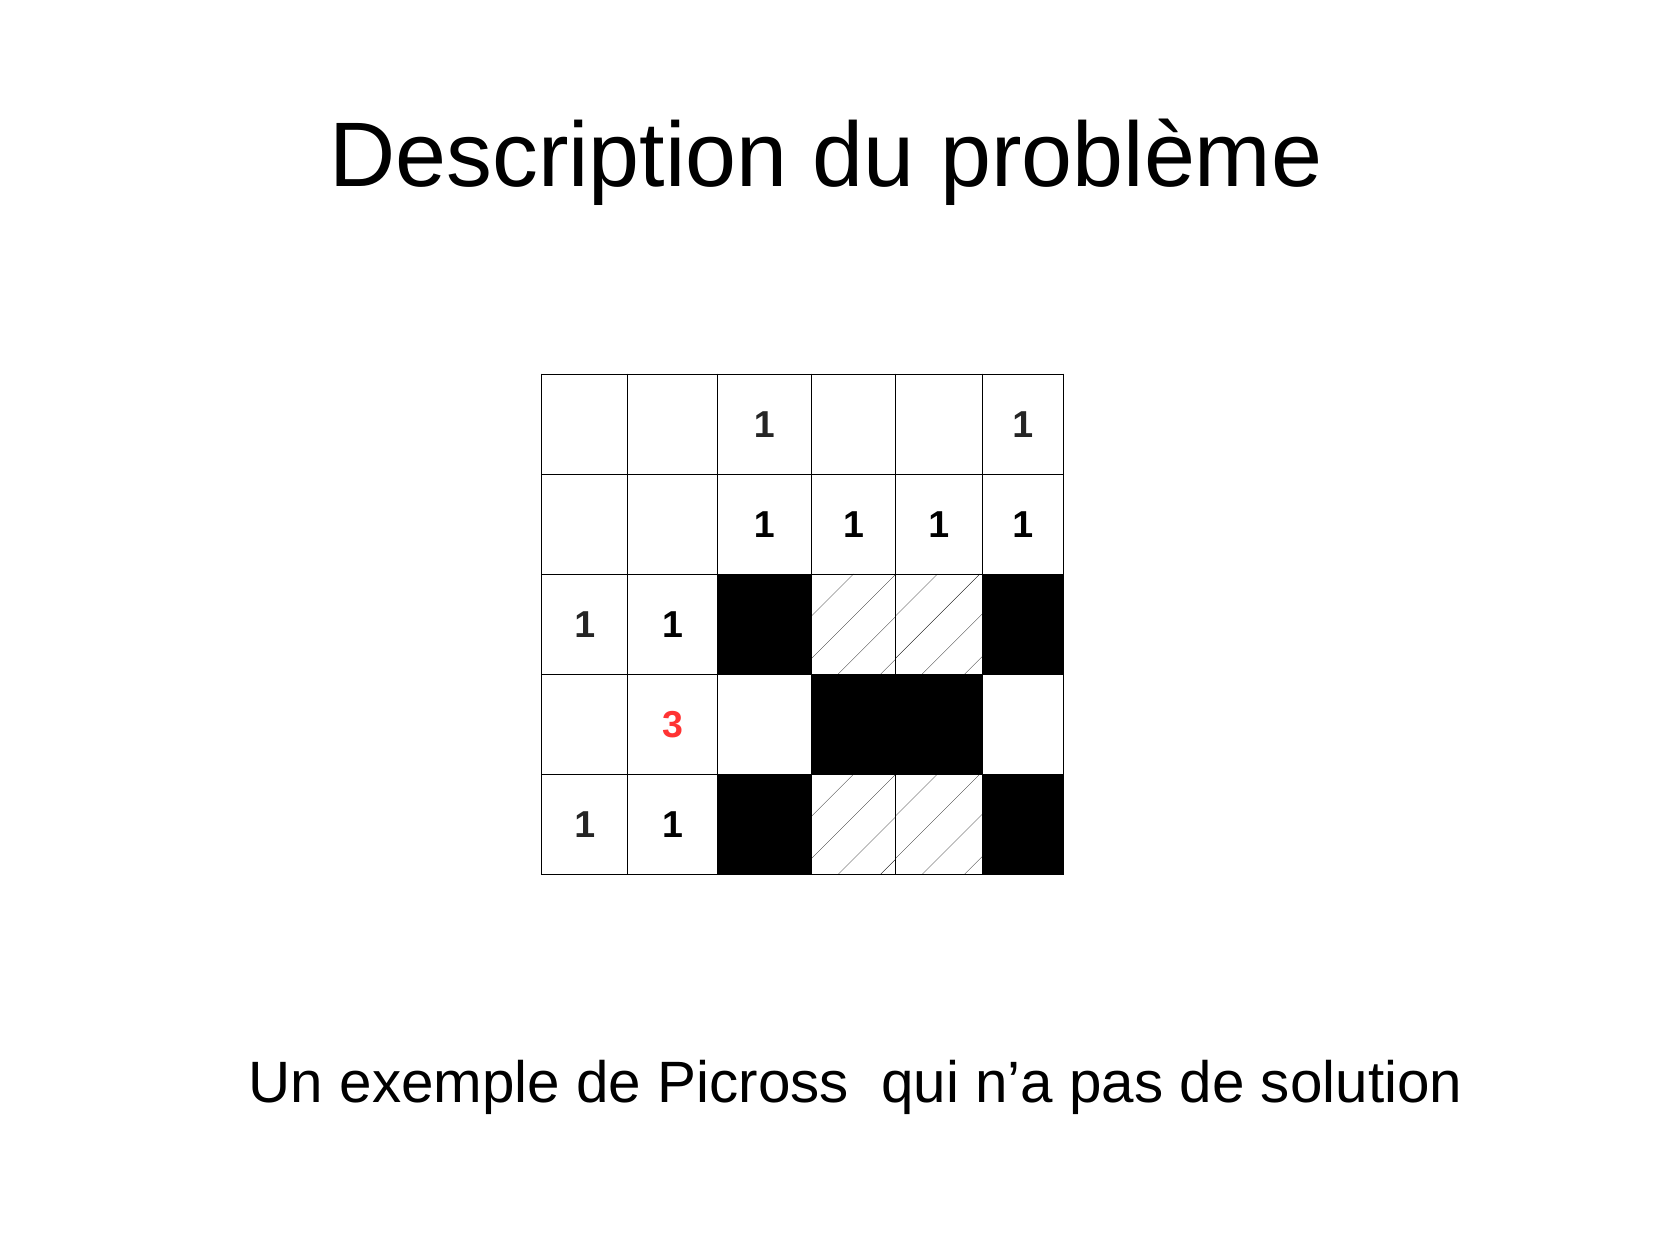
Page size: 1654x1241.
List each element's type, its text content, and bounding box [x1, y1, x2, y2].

table_cell 1 [983, 475, 1063, 574]
table_cell 1 [718, 475, 811, 574]
table_header [812, 375, 895, 474]
table_cell [812, 575, 895, 674]
table_cell 1 [628, 575, 717, 674]
table_cell [896, 575, 982, 674]
table_cell [896, 675, 982, 774]
table_cell [896, 775, 982, 874]
text_box Un exemple de Picross qui n’a pas de solution [177, 1039, 1536, 1120]
table_cell 1 [542, 775, 627, 874]
table_cell [542, 475, 627, 574]
table_cell 1 [812, 475, 895, 574]
table_header 1 [983, 375, 1063, 474]
title Description du problème [82, 49, 1571, 257]
table_cell [718, 675, 811, 774]
table_header [896, 375, 982, 474]
table_cell [812, 675, 895, 774]
table_cell [983, 775, 1063, 874]
table_cell [542, 675, 627, 774]
table_cell [983, 575, 1063, 674]
table_cell [718, 775, 811, 874]
table_cell 1 [896, 475, 982, 574]
table_cell 1 [542, 575, 627, 674]
table_cell [812, 775, 895, 874]
table_header [628, 375, 717, 474]
table_cell 1 [628, 775, 717, 874]
table_cell [628, 475, 717, 574]
table_header 1 [718, 375, 811, 474]
table_cell 3 [628, 675, 717, 774]
table_cell [718, 575, 811, 674]
table_header [542, 375, 627, 474]
table_cell [983, 675, 1063, 774]
